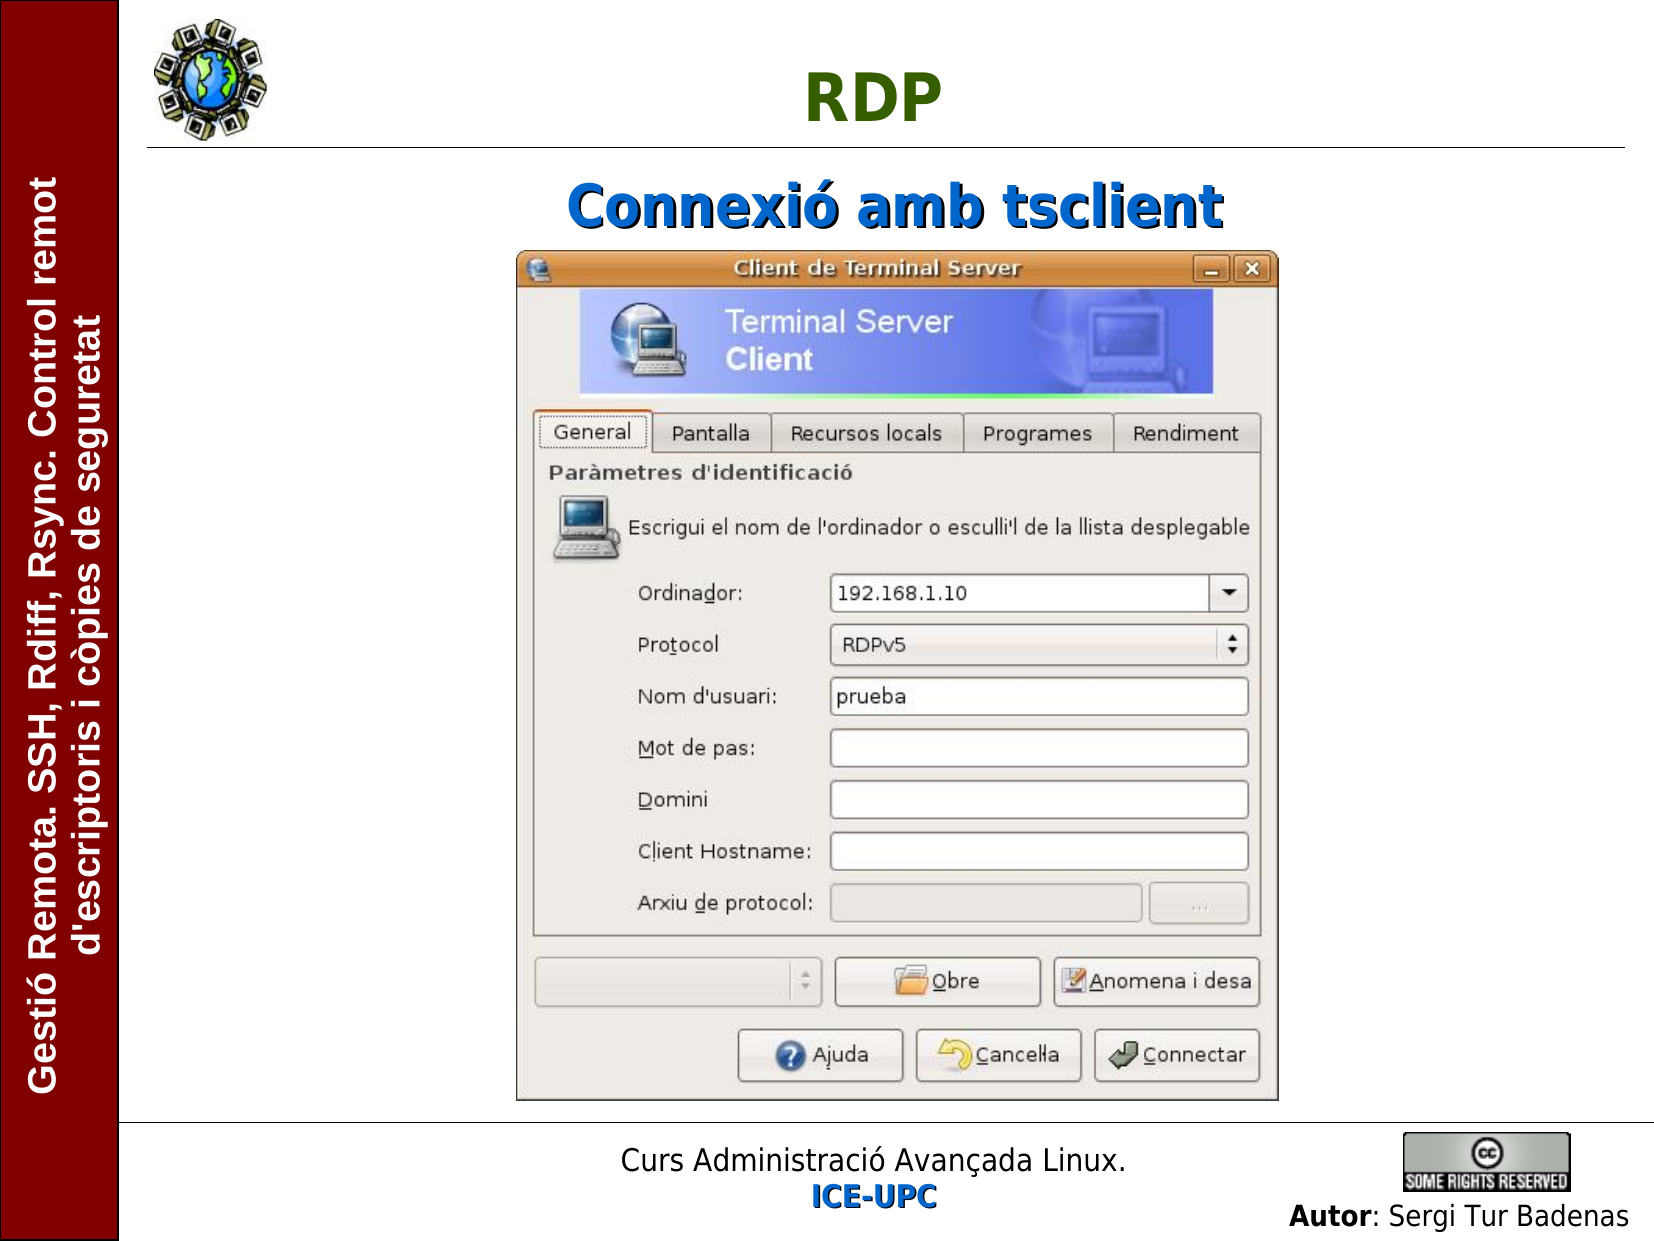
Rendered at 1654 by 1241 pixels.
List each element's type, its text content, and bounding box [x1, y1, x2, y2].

picture [516, 250, 1279, 1101]
list Connexió amb tsclient [141, 172, 1630, 1022]
title RDP [129, 49, 1619, 148]
picture [1403, 1132, 1571, 1192]
picture [154, 19, 268, 49]
